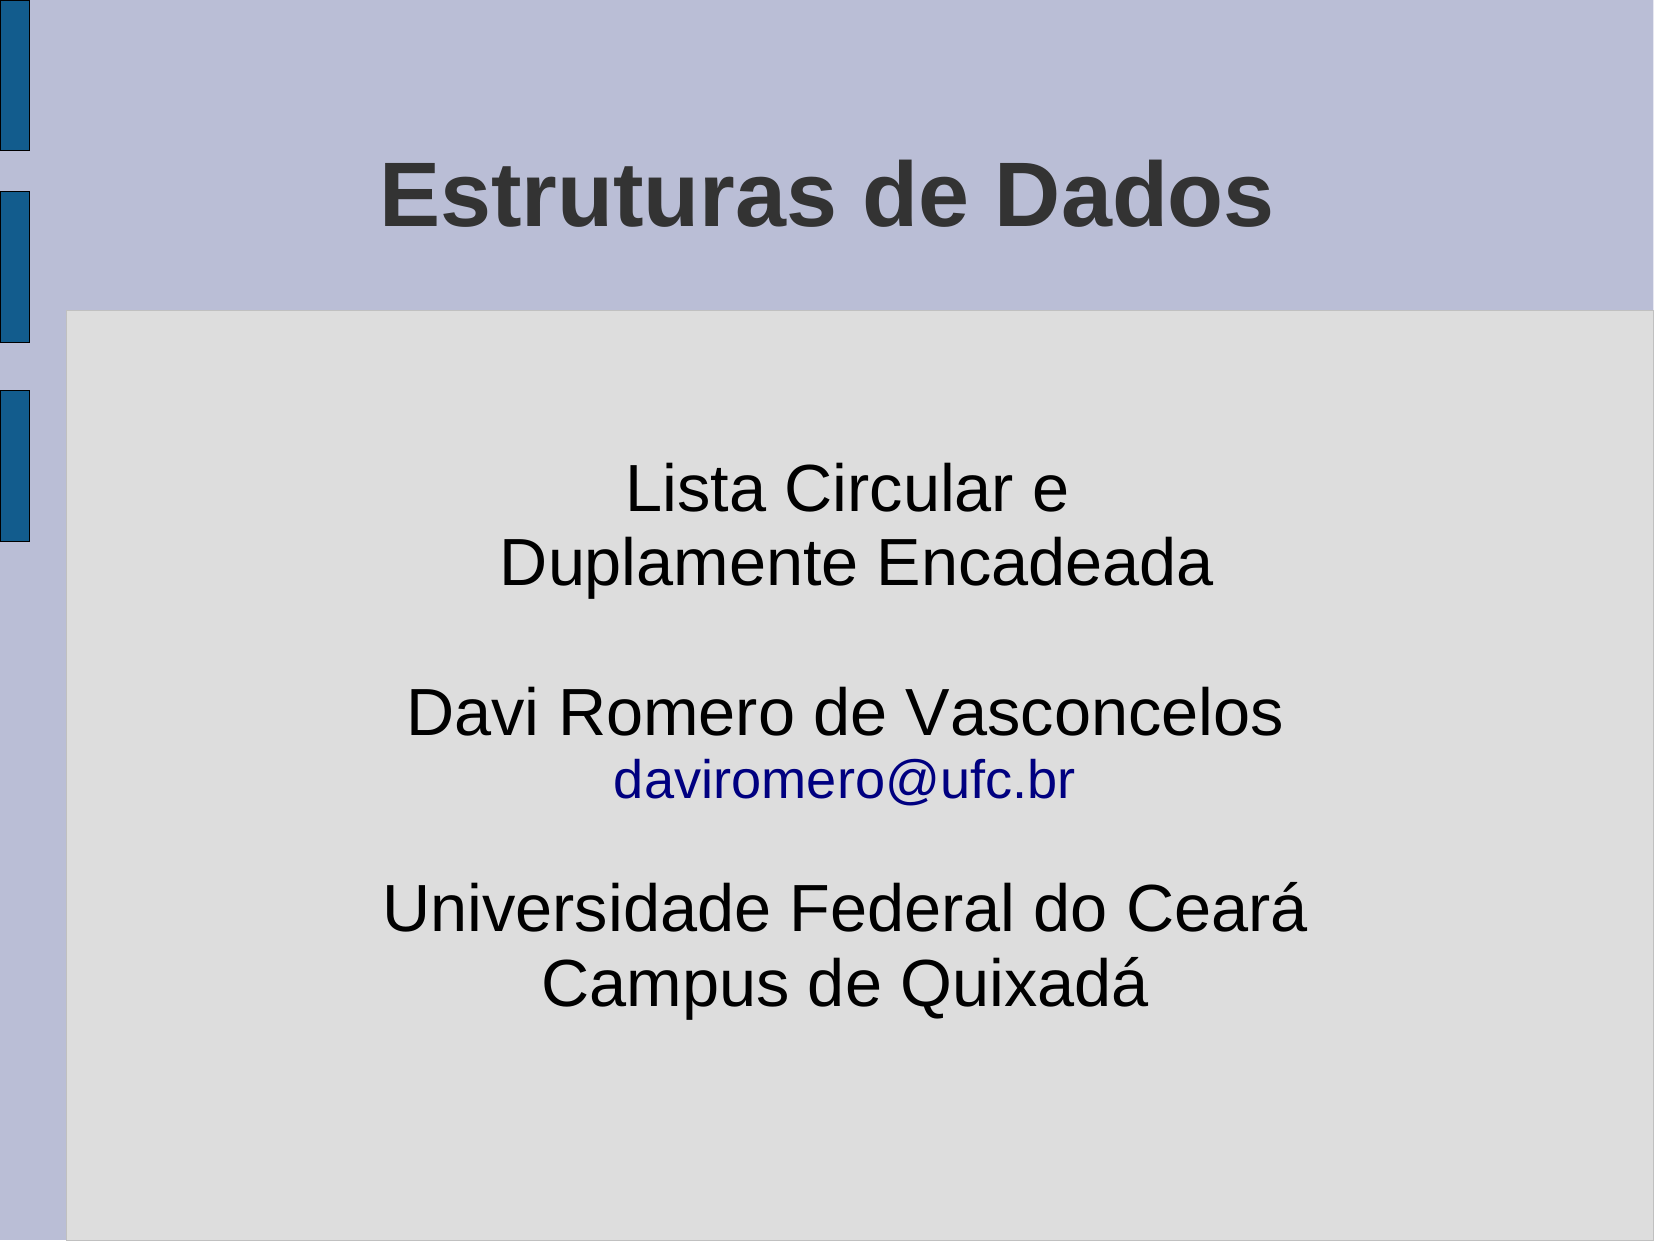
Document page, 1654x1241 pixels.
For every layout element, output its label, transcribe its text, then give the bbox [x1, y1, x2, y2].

title Estruturas de Dados [121, 91, 1534, 299]
subtitle Lista Circular e Duplamente Encadeada Davi Romero de Vasconcelos daviromero@ufc.br Universidade Federal do Ceará Campus de Quixadá [121, 344, 1534, 1127]
